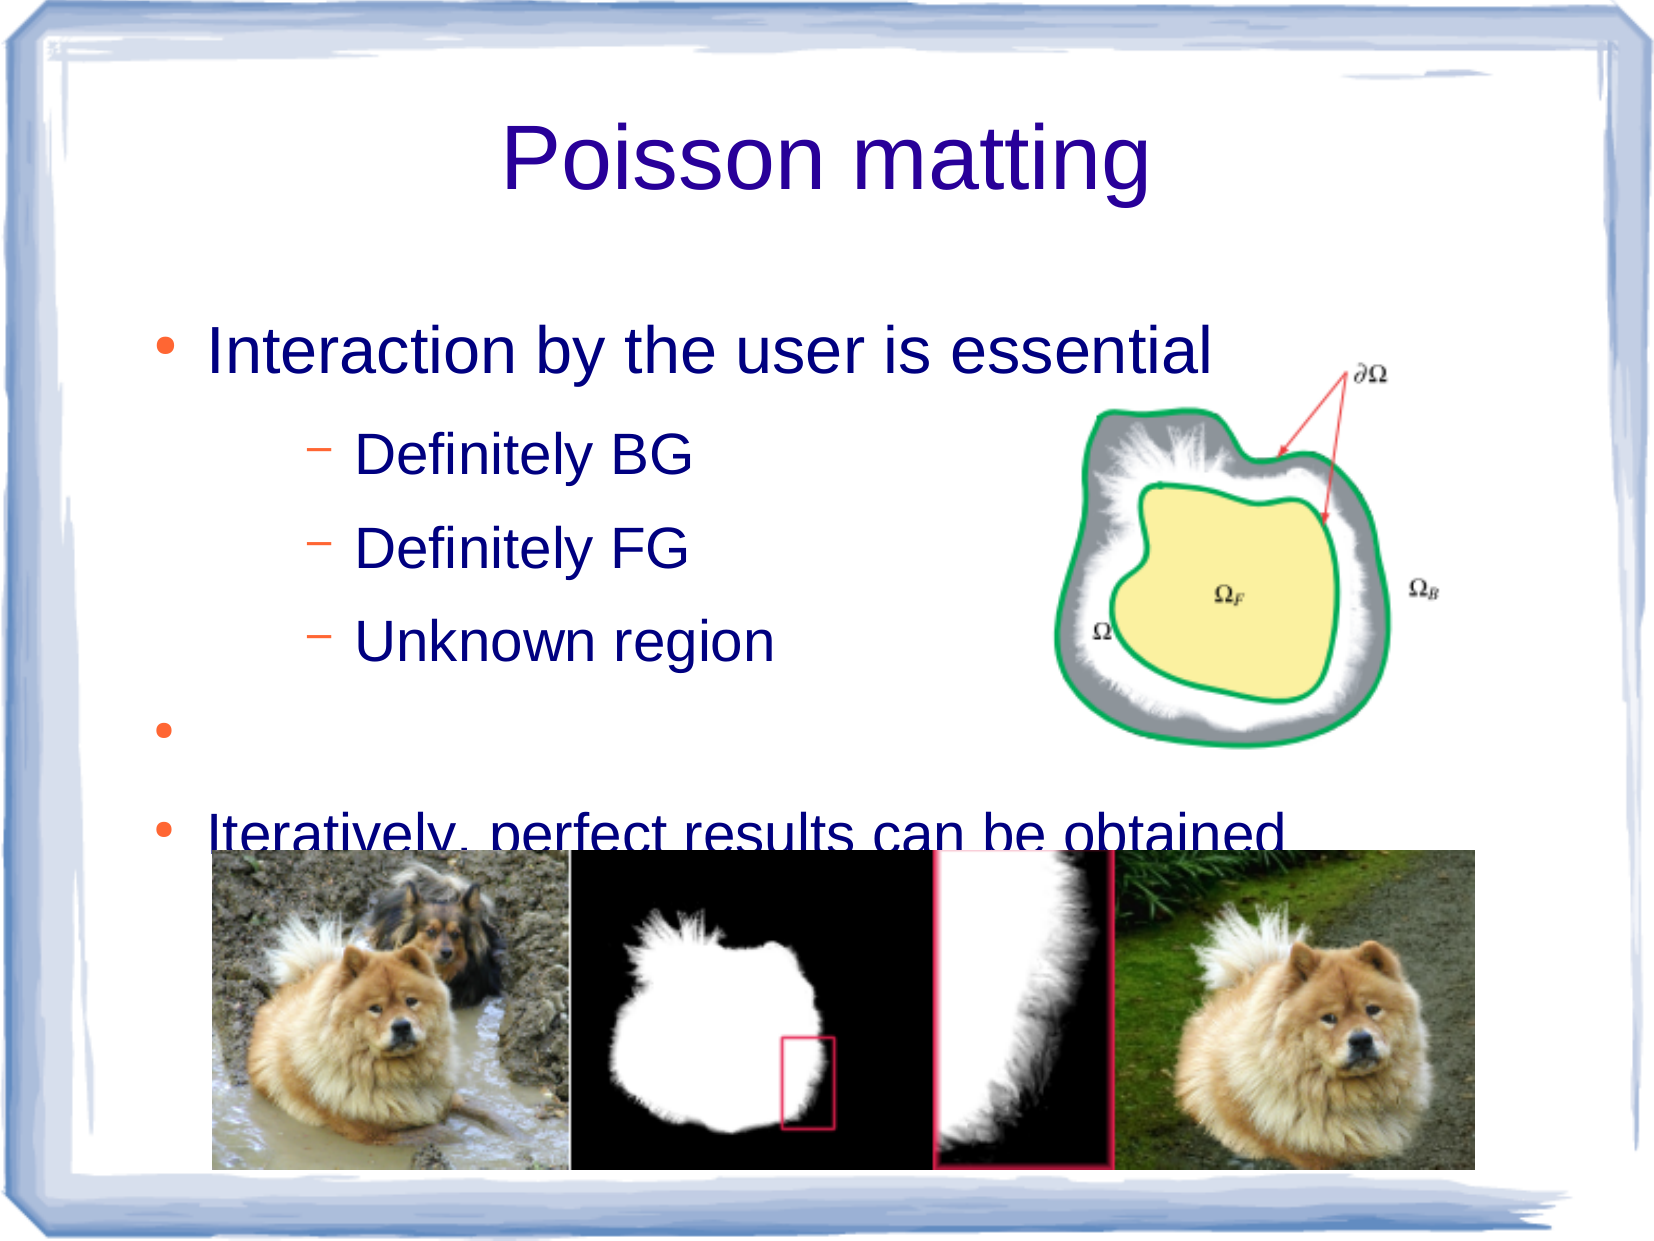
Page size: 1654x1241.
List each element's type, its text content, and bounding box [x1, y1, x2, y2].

list Interaction by the user is essential Definitely BG Definitely FG Unknown region Iteratively, perfect results can be obtained [118, 307, 1571, 987]
picture [212, 851, 1475, 1170]
title Poisson matting [82, 49, 1571, 257]
